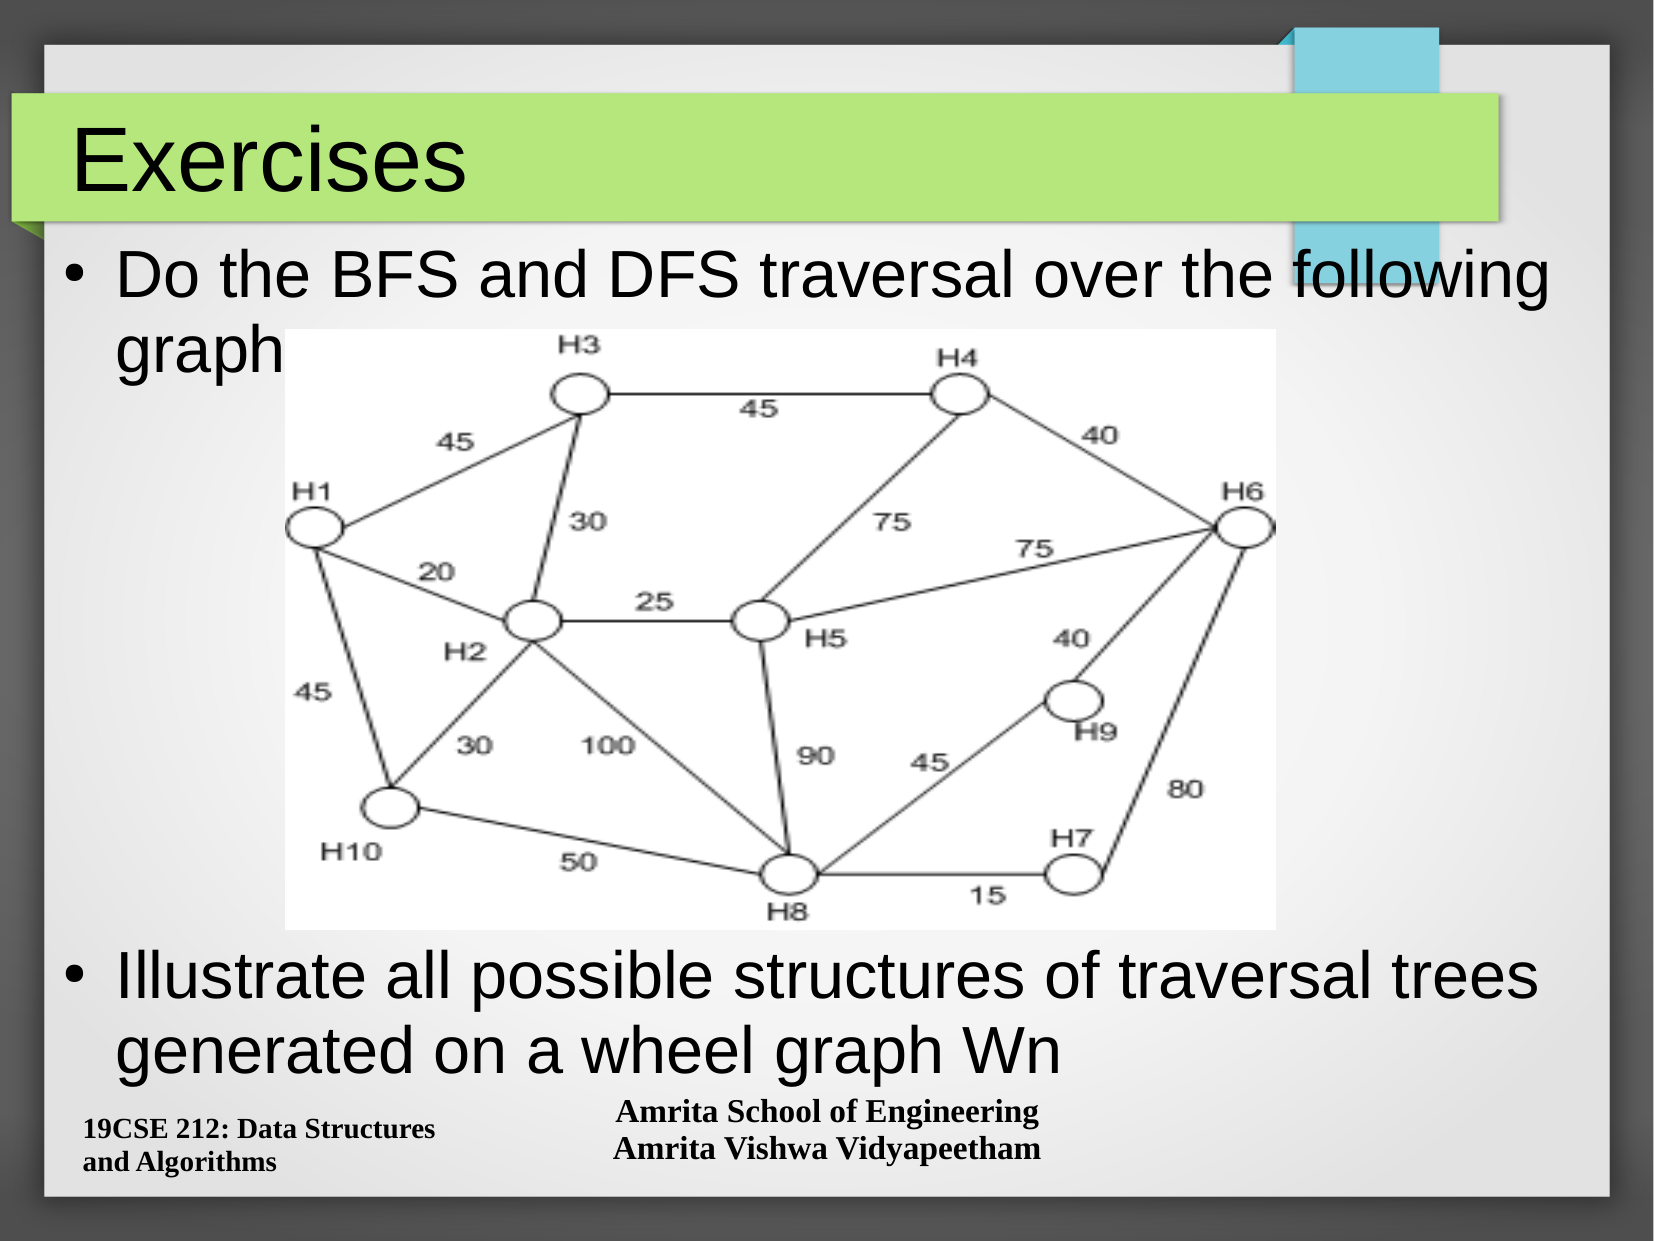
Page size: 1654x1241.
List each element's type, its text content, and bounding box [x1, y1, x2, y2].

title Exercises [70, 106, 1229, 213]
list Do the BFS and DFS traversal over the following graph Illustrate all possible structures of traversal trees generated on a wheel graph Wn [45, 237, 1591, 1171]
picture [0, 0, 1654, 1241]
